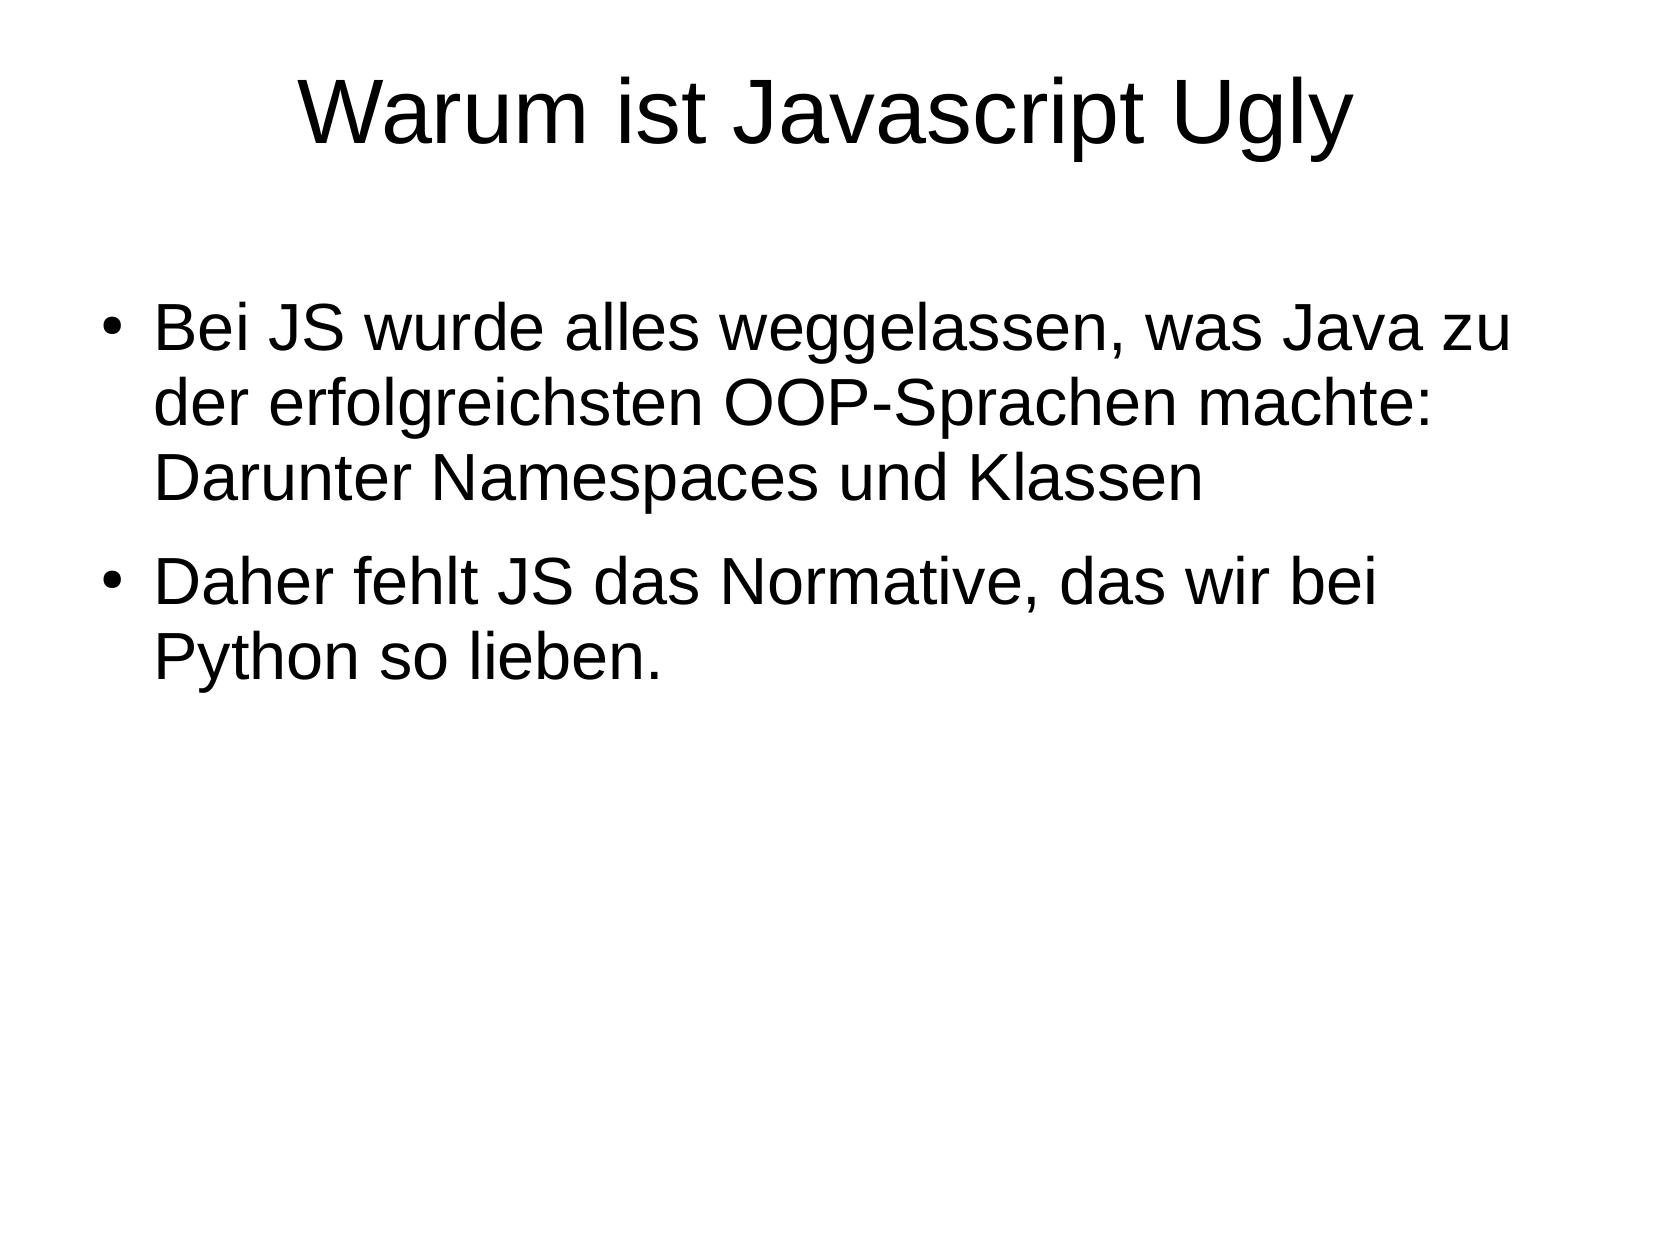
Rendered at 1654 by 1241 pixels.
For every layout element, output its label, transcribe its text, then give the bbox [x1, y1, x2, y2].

title Warum ist Javascript Ugly [82, 8, 1571, 216]
list Bei JS wurde alles weggelassen, was Java zu der erfolgreichsten OOP-Sprachen machte: Darunter Namespaces und Klassen Daher fehlt JS das Normative, das wir bei Python so lieben. [82, 290, 1571, 1010]
